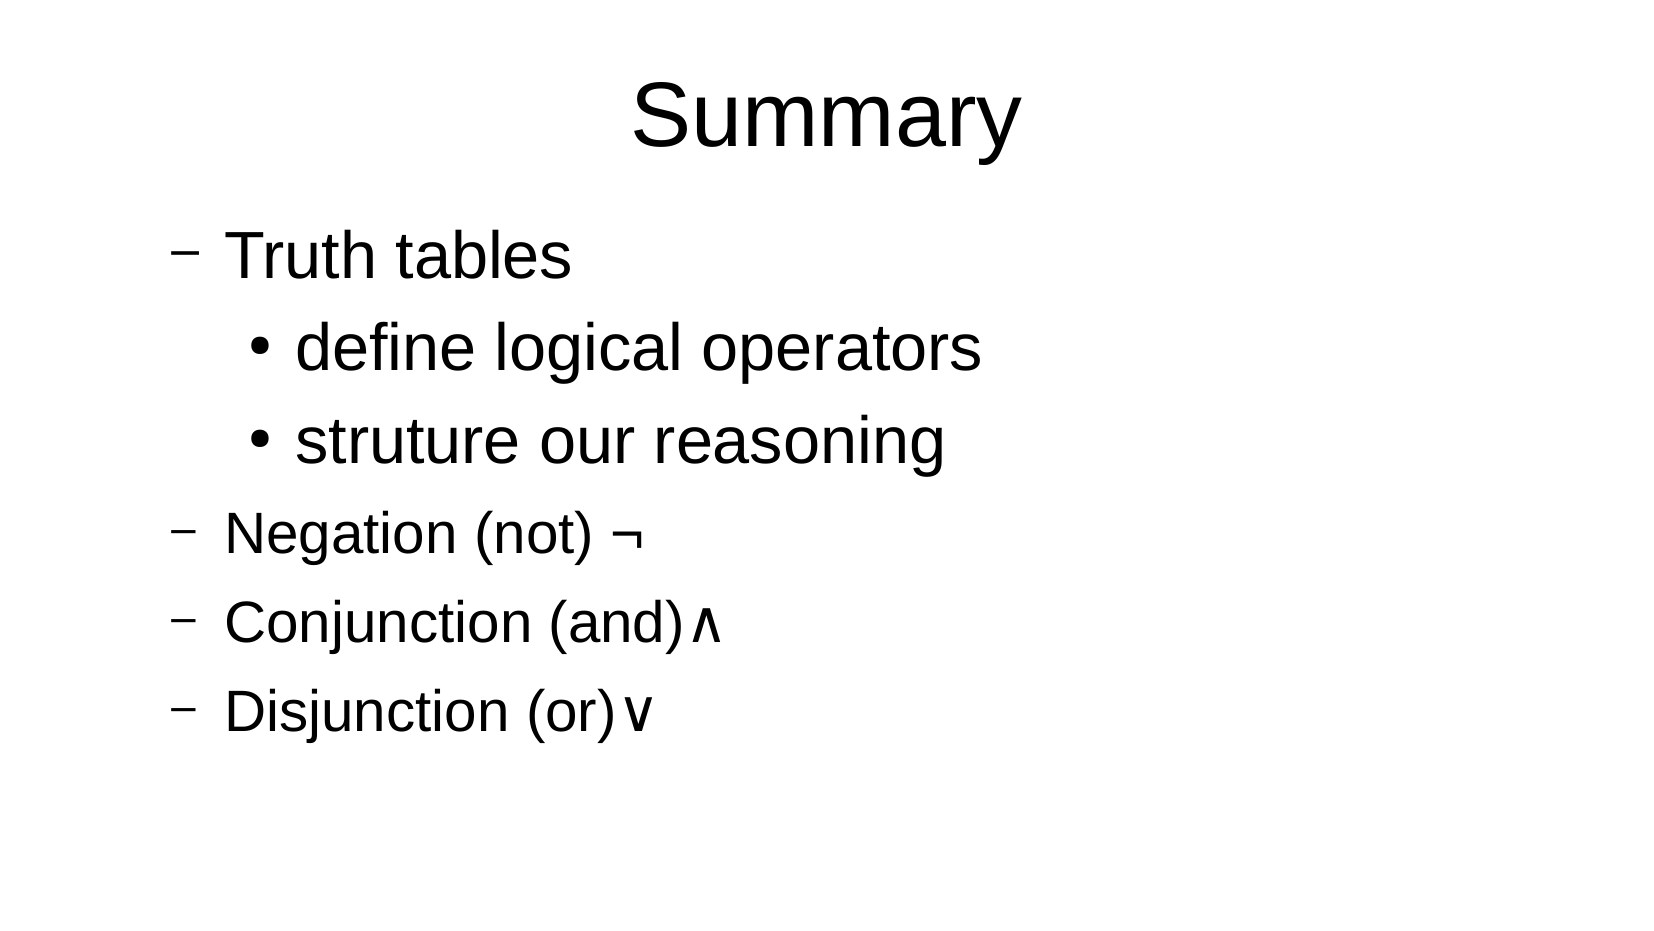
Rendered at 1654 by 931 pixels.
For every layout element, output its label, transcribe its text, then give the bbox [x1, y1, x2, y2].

list Truth tables define logical operators struture our reasoning Negation (not) ¬ Conjunction (and)∧ Disjunction (or)∨ [82, 217, 1571, 758]
title Summary [82, 37, 1571, 193]
